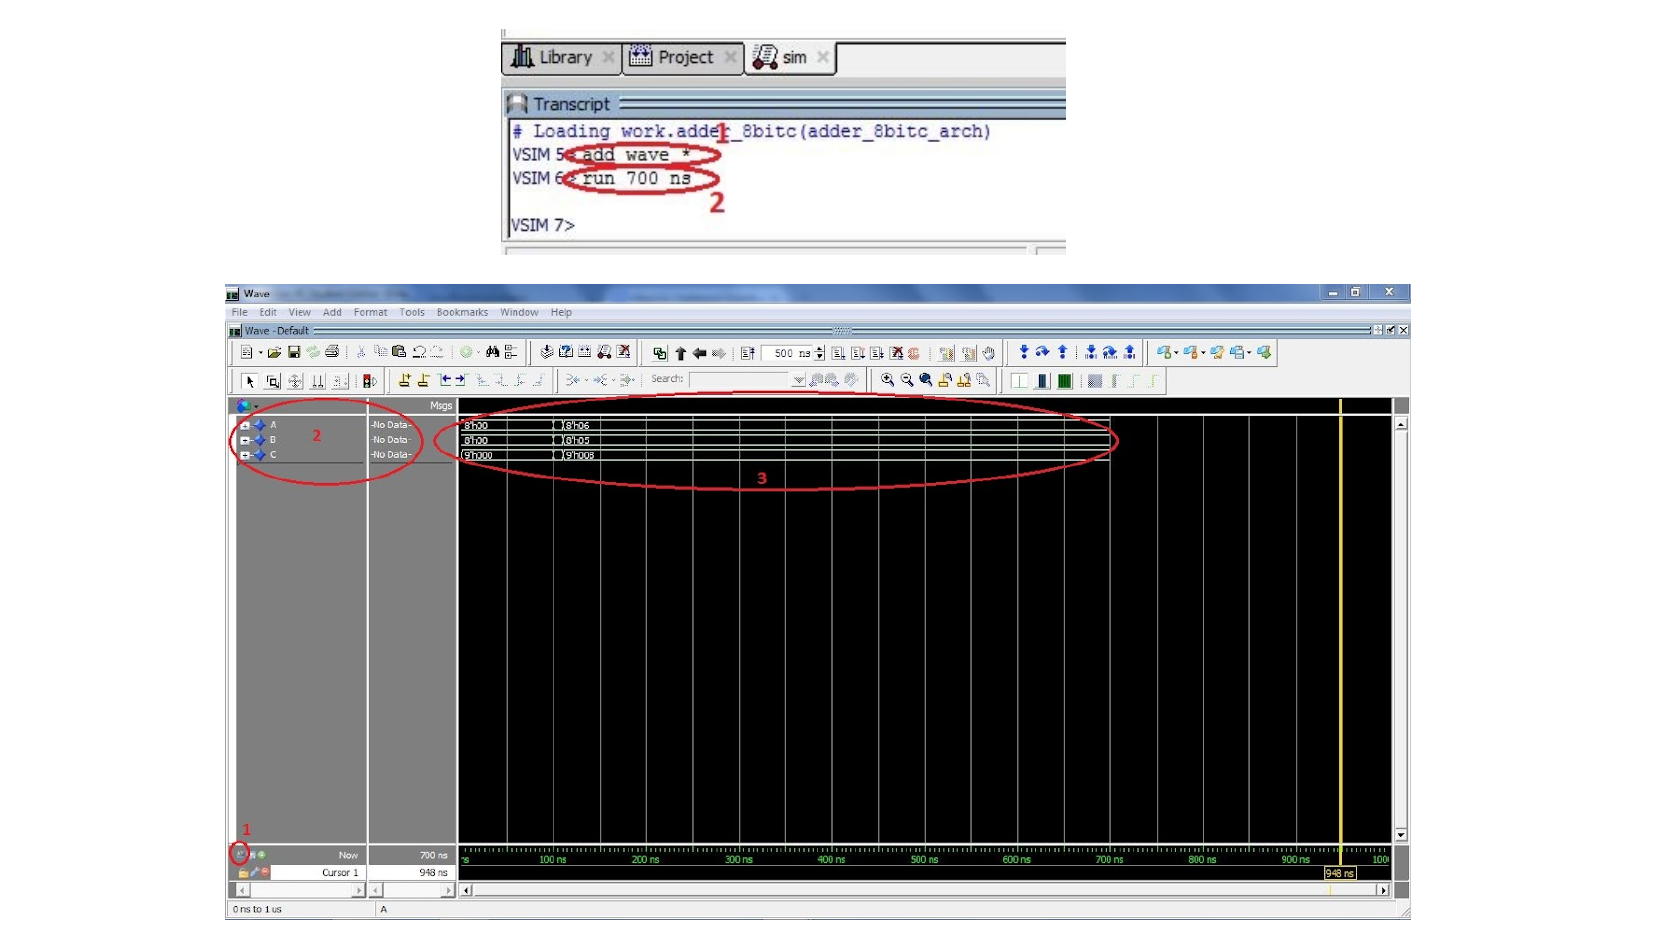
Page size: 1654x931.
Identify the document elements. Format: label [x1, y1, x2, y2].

picture [501, 29, 1066, 255]
picture [225, 284, 1411, 920]
